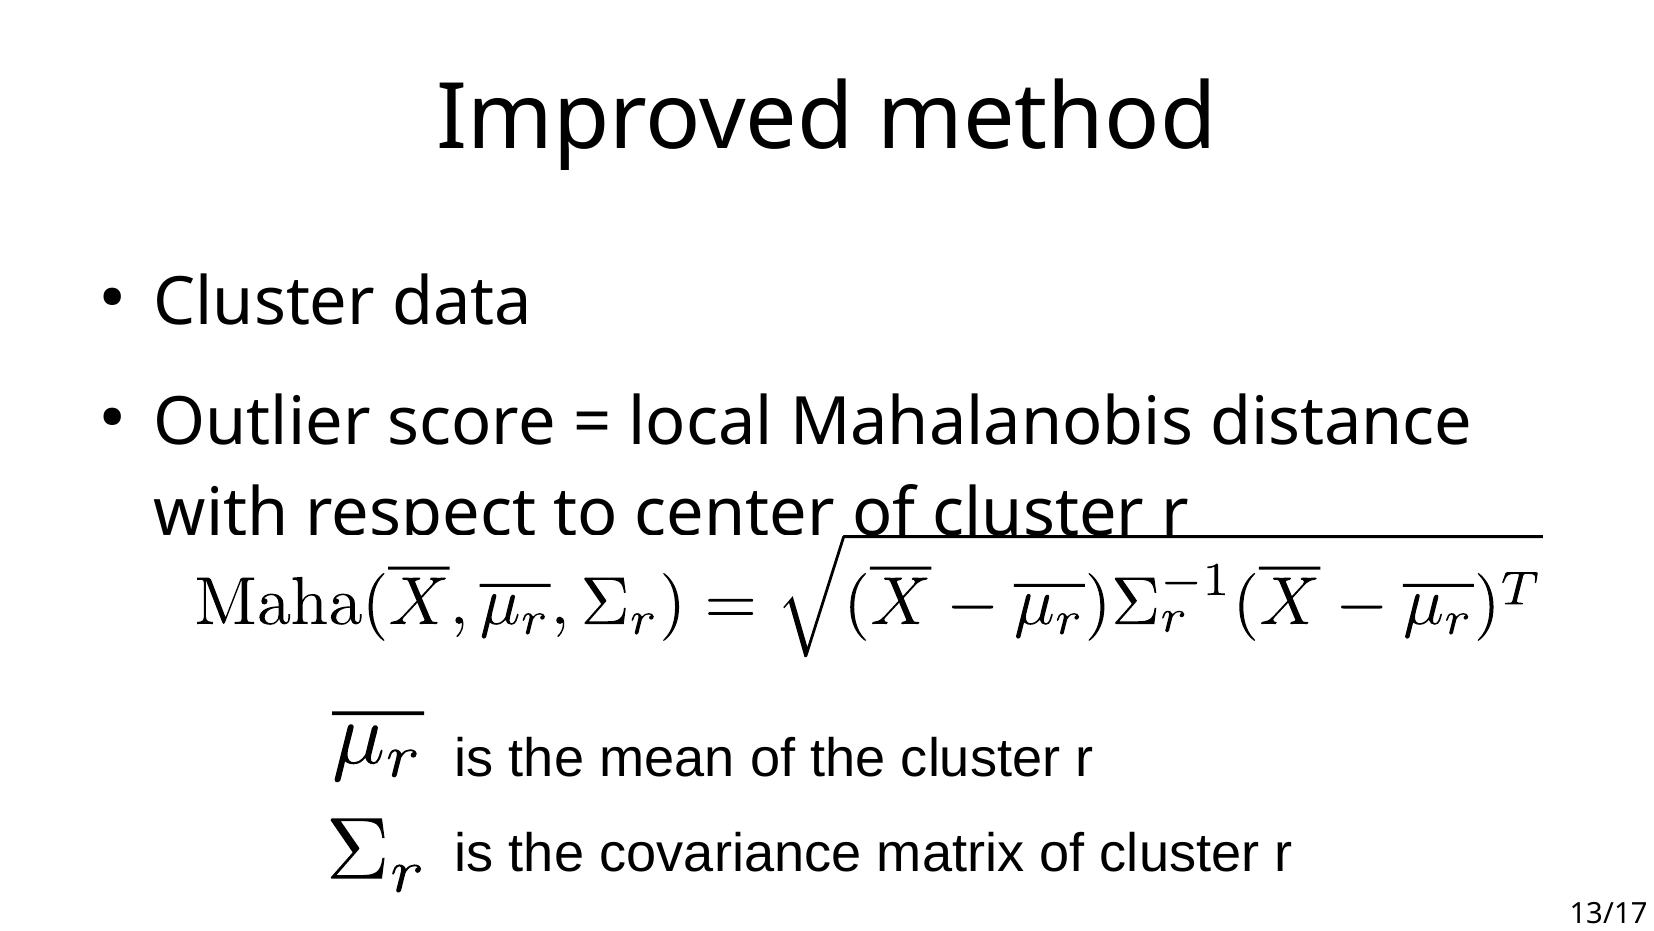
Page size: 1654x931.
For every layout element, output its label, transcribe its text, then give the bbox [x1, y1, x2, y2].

text_box is the mean of the cluster r [439, 720, 1478, 796]
text_box is the covariance matrix of cluster r [439, 814, 1478, 906]
text_box [332, 711, 425, 783]
text_box [325, 818, 425, 893]
title Improved method [82, 1, 1571, 226]
list Cluster data Outlier score = local Mahalanobis distance with respect to center of cluster r [82, 253, 1571, 793]
text_box [194, 535, 1543, 658]
